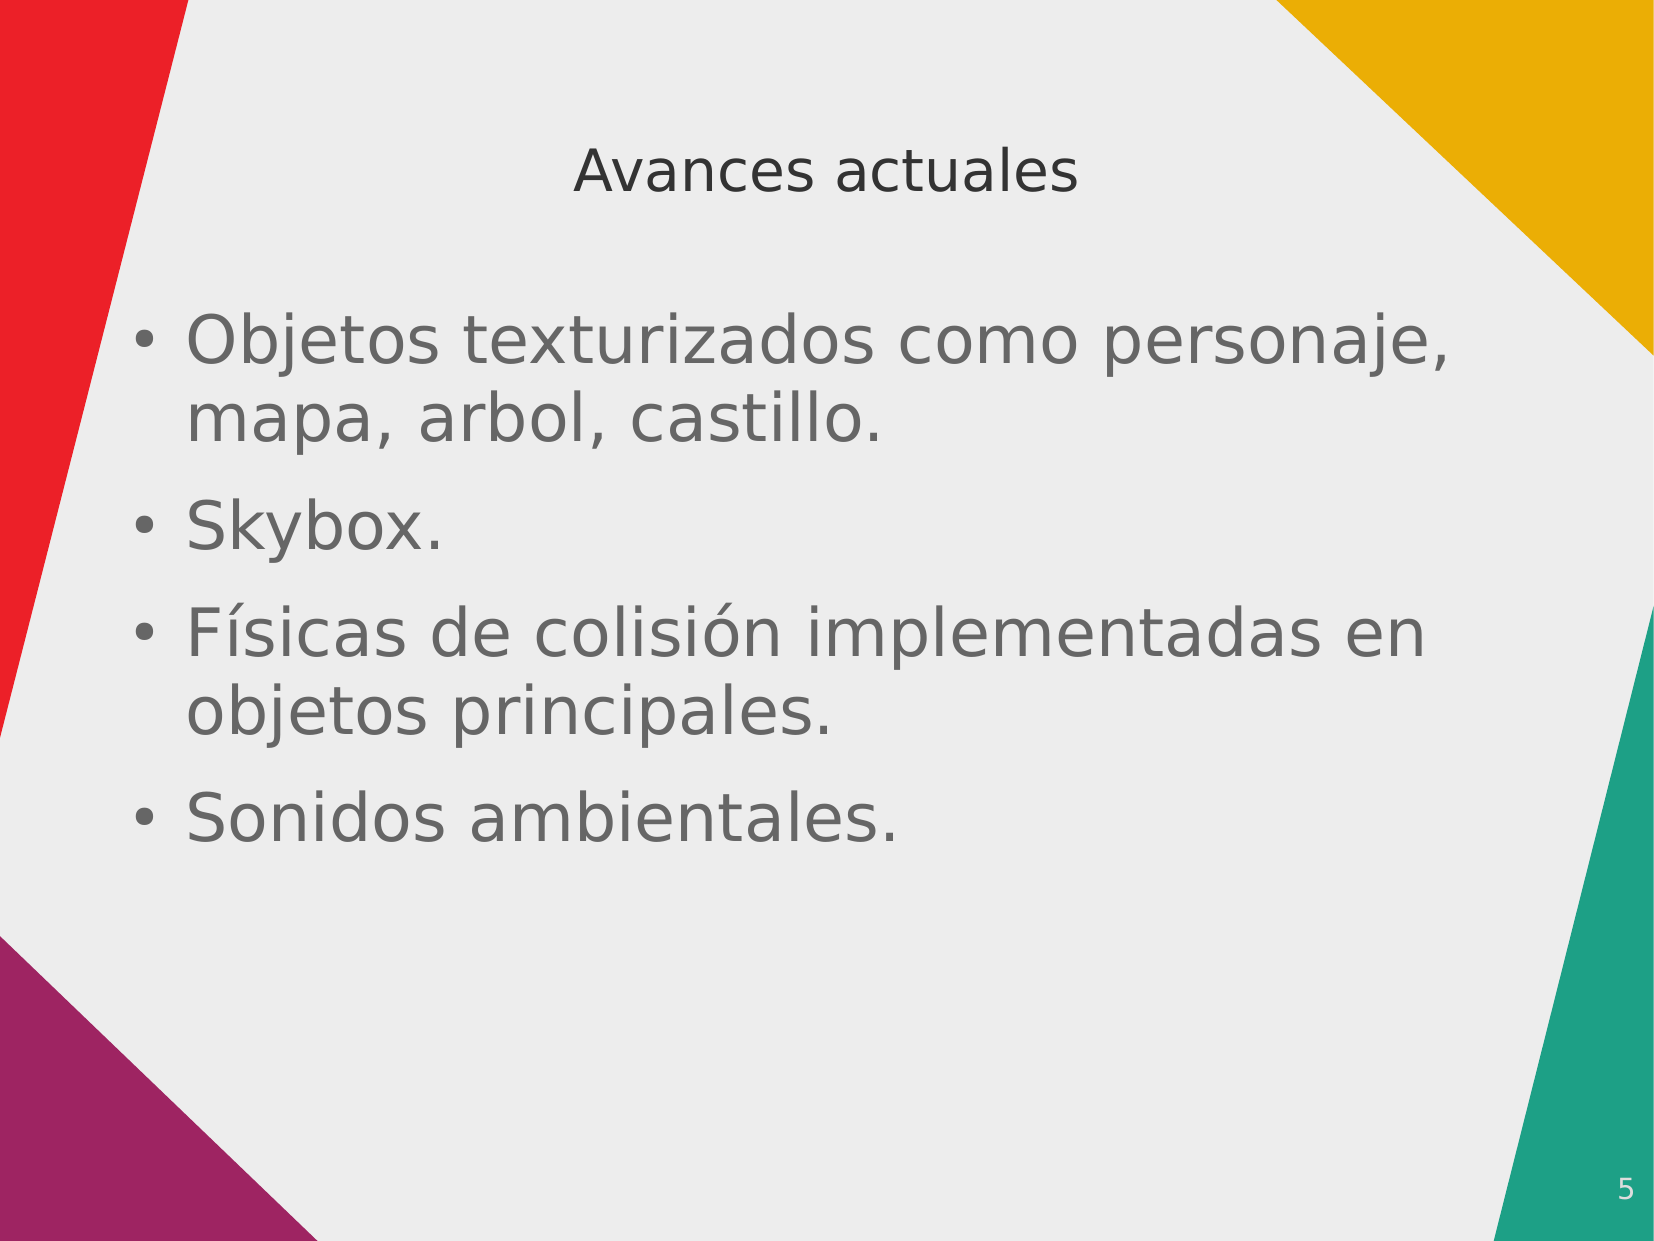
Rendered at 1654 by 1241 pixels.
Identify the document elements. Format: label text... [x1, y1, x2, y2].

list Objetos texturizados como personaje, mapa, arbol, castillo. Skybox. Físicas de colisión implementadas en objetos principales. Sonidos ambientales. [114, 302, 1539, 1033]
title Avances actuales [114, 73, 1539, 271]
